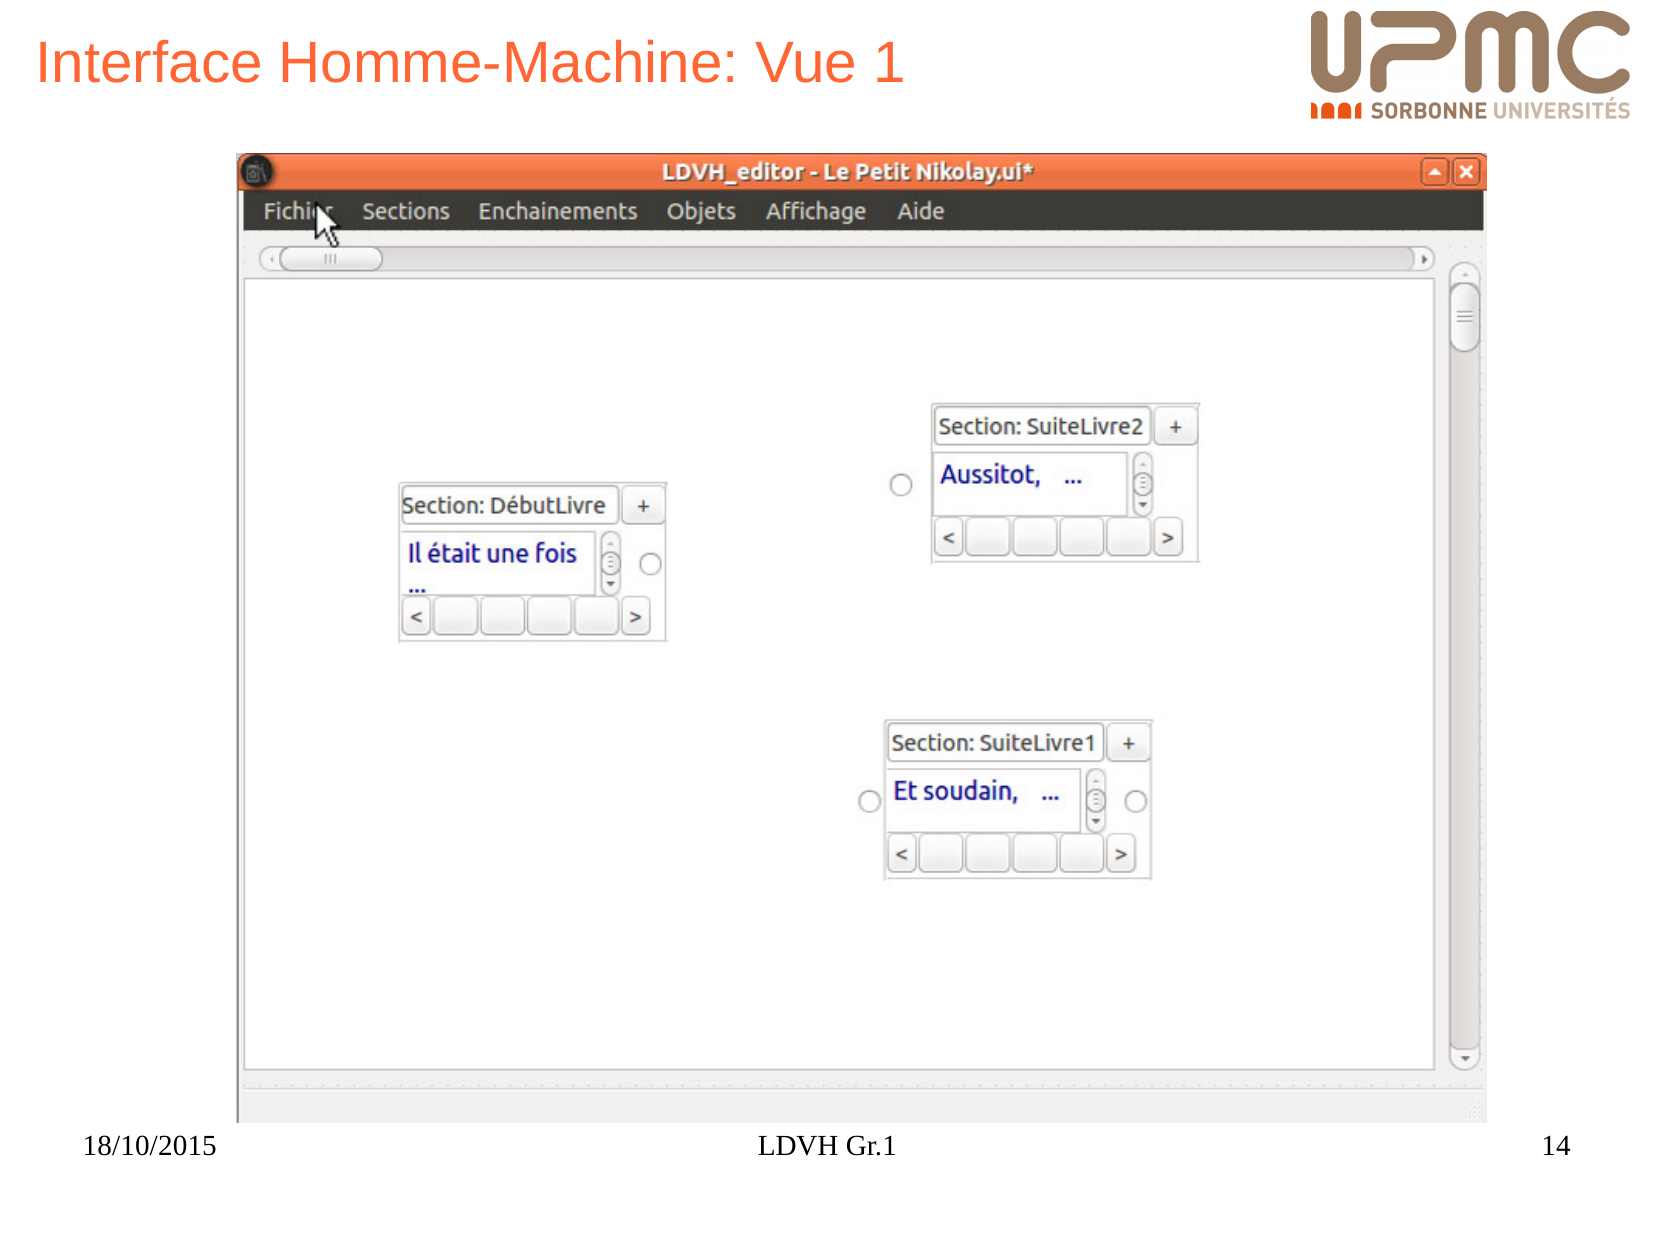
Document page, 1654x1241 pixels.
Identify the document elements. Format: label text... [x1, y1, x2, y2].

title Interface Homme-Machine: Vue 1 [35, 0, 1241, 130]
picture [236, 153, 1487, 1123]
picture [1311, 11, 1630, 120]
